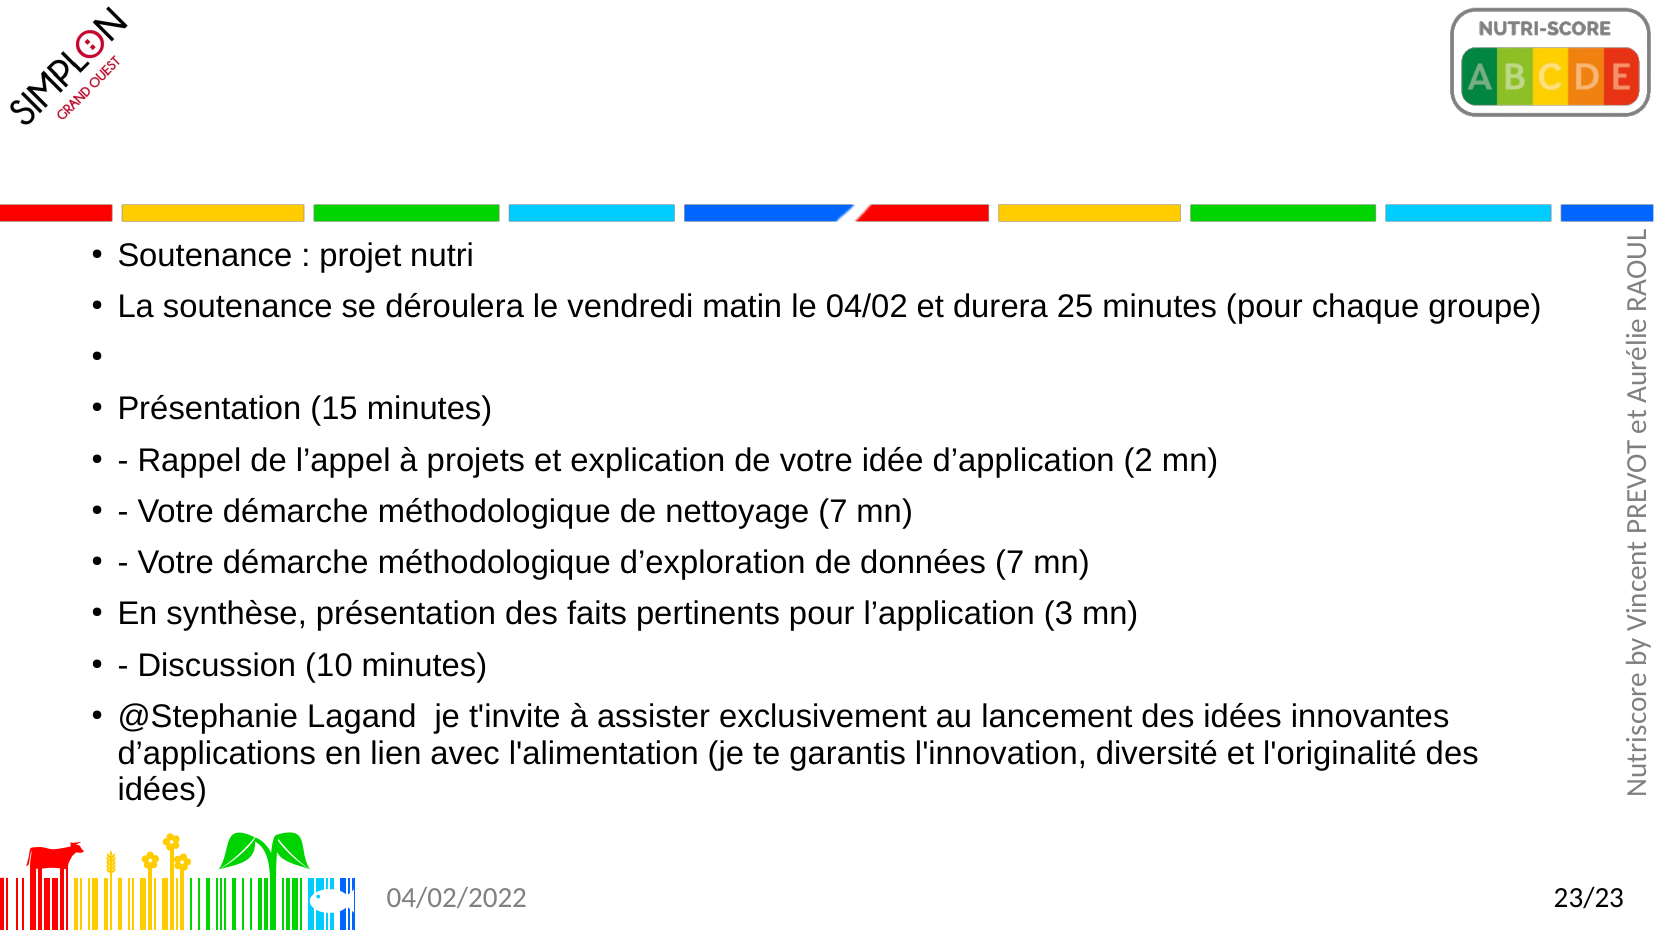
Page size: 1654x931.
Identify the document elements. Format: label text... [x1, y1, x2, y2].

picture [2, 2, 147, 147]
picture [0, 200, 1654, 225]
list Soutenance : projet nutri La soutenance se déroulera le vendredi matin le 04/02 et durera 25 minutes (pour chaque groupe) Présentation (15 minutes) - Rappel de l’appel à projets et explication de votre idée d’application (2 mn) - Votre démarche méthodologique de nettoyage (7 mn) - Votre démarche méthodologique d’exploration de données (7 mn) En synthèse, présentation des faits pertinents pour l’application (3 mn) - Discussion (10 minutes) @Stephanie Lagand je t'invite à assister exclusivement au lancement des idées innovantes d’applications en lien avec l'alimentation (je te garantis l'innovation, diversité et l'originalité des idées) [82, 236, 1571, 827]
picture [1448, 4, 1654, 119]
picture [0, 826, 355, 930]
